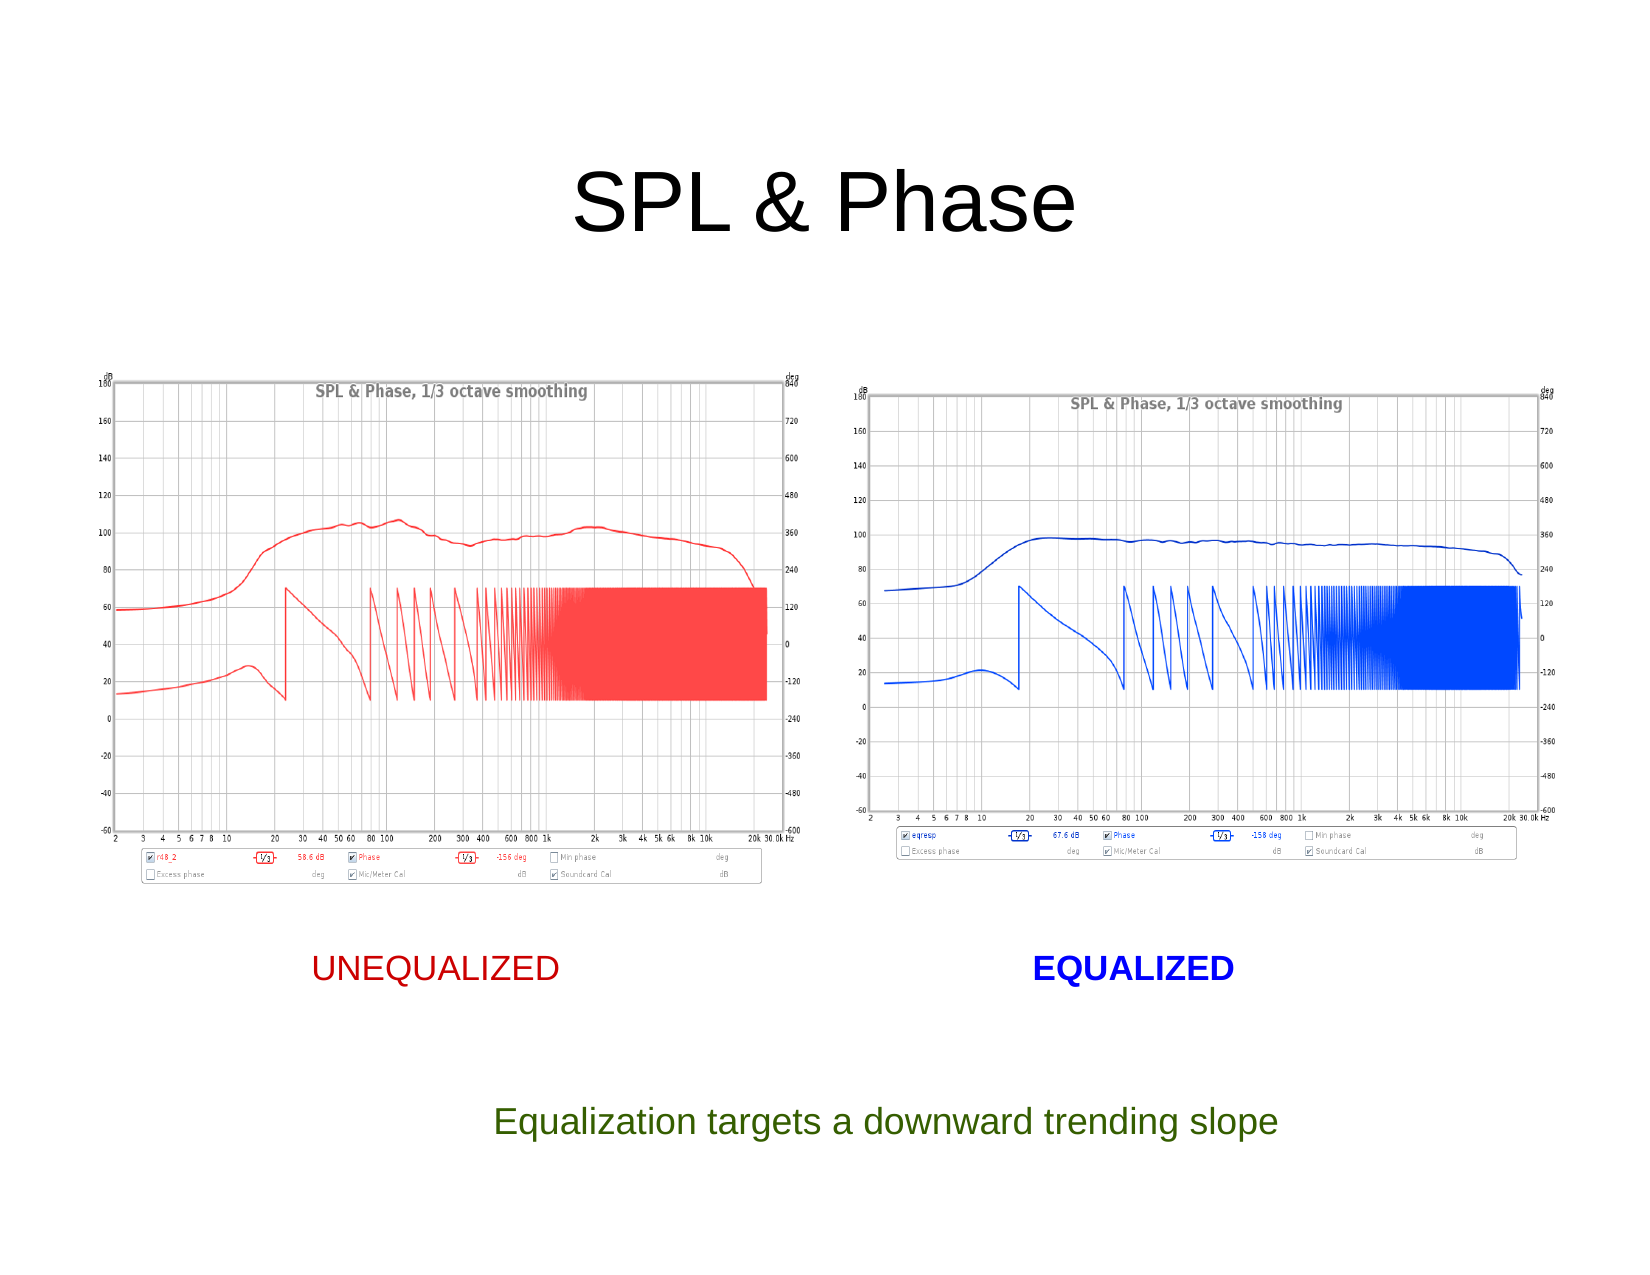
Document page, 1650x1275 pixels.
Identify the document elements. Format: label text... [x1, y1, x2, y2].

picture [841, 386, 1572, 860]
text_box EQUALIZED [1017, 940, 1409, 995]
text_box Equalization targets a downward trending slope [478, 1093, 1293, 1151]
picture [86, 372, 817, 884]
text_box UNEQUALIZED [296, 940, 715, 995]
title SPL & Phase [135, 104, 1515, 298]
